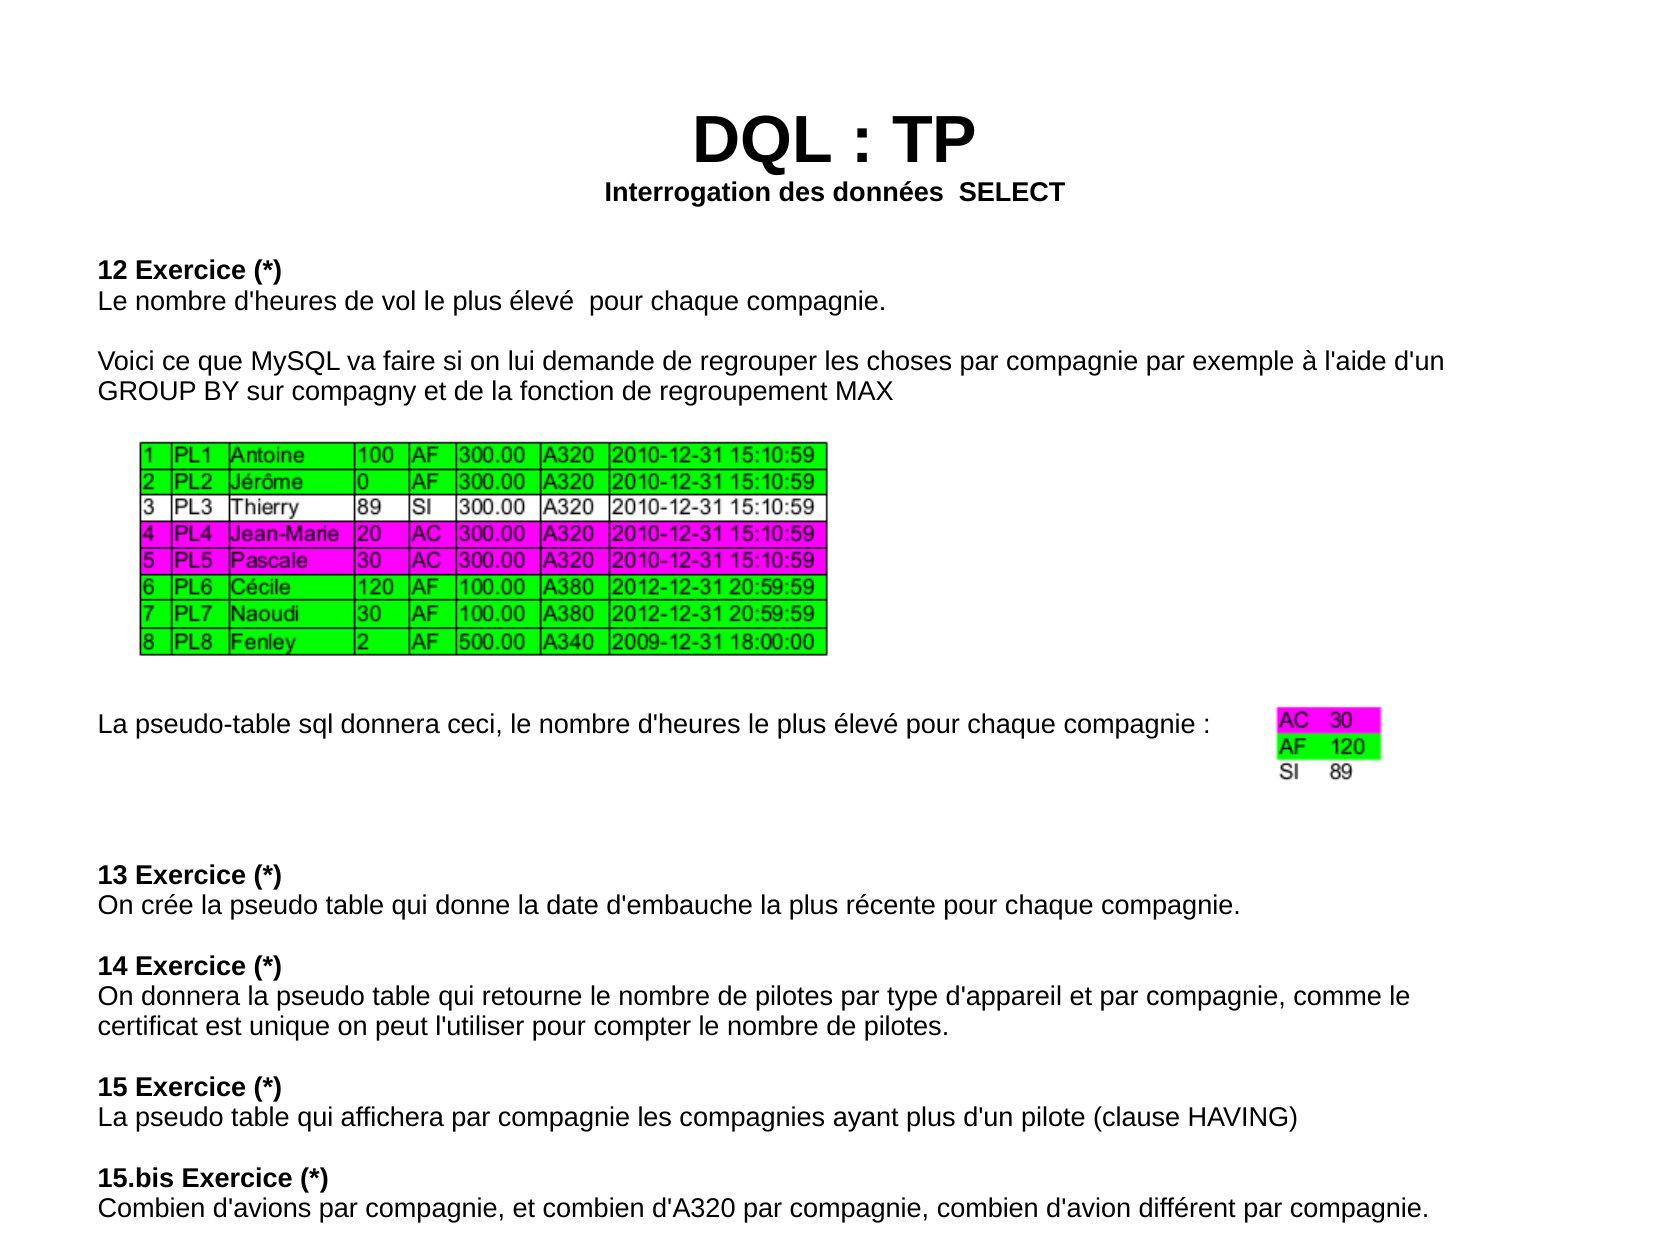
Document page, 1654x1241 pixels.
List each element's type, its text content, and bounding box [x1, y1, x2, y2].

picture [118, 436, 856, 681]
text_box 12 Exercice (*) Le nombre d'heures de vol le plus élevé pour chaque compagnie. Voici ce que MySQL va faire si on lui demande de regrouper les choses par compagnie par exemple à l'aide d'un GROUP BY sur compagny et de la fonction de regroupement MAX La pseudo-table sql donnera ceci, le nombre d'heures le plus élevé pour chaque compagnie : 13 Exercice (*) On crée la pseudo table qui donne la date d'embauche la plus récente pour chaque compagnie. 14 Exercice (*) On donnera la pseudo table qui retourne le nombre de pilotes par type d'appareil et par compagnie, comme le certificat est unique on peut l'utiliser pour compter le nombre de pilotes. 15 Exercice (*) La pseudo table qui affichera par compagnie les compagnies ayant plus d'un pilote (clause HAVING) 15.bis Exercice (*) Combien d'avions par compagnie, et combien d'A320 par compagnie, combien d'avion différent par compagnie. [82, 248, 1524, 1241]
text_box DQL : TP Interrogation des données SELECT [10, 94, 1654, 1241]
picture [1251, 673, 1418, 846]
